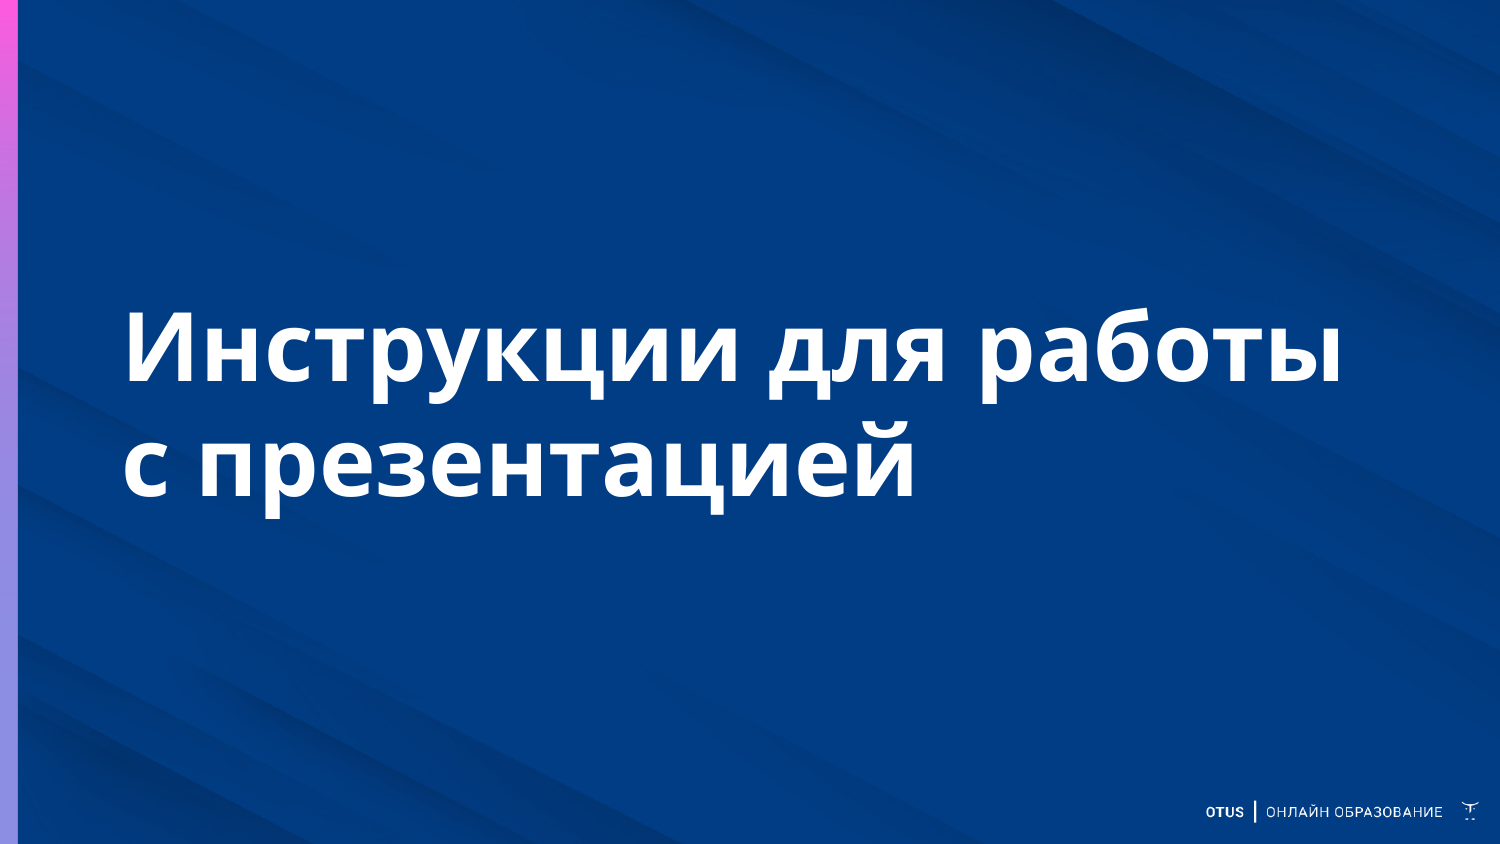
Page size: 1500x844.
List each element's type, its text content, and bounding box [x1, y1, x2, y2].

picture [0, 0, 1500, 844]
title Инструкции для работы с презентацией [106, 65, 1371, 737]
